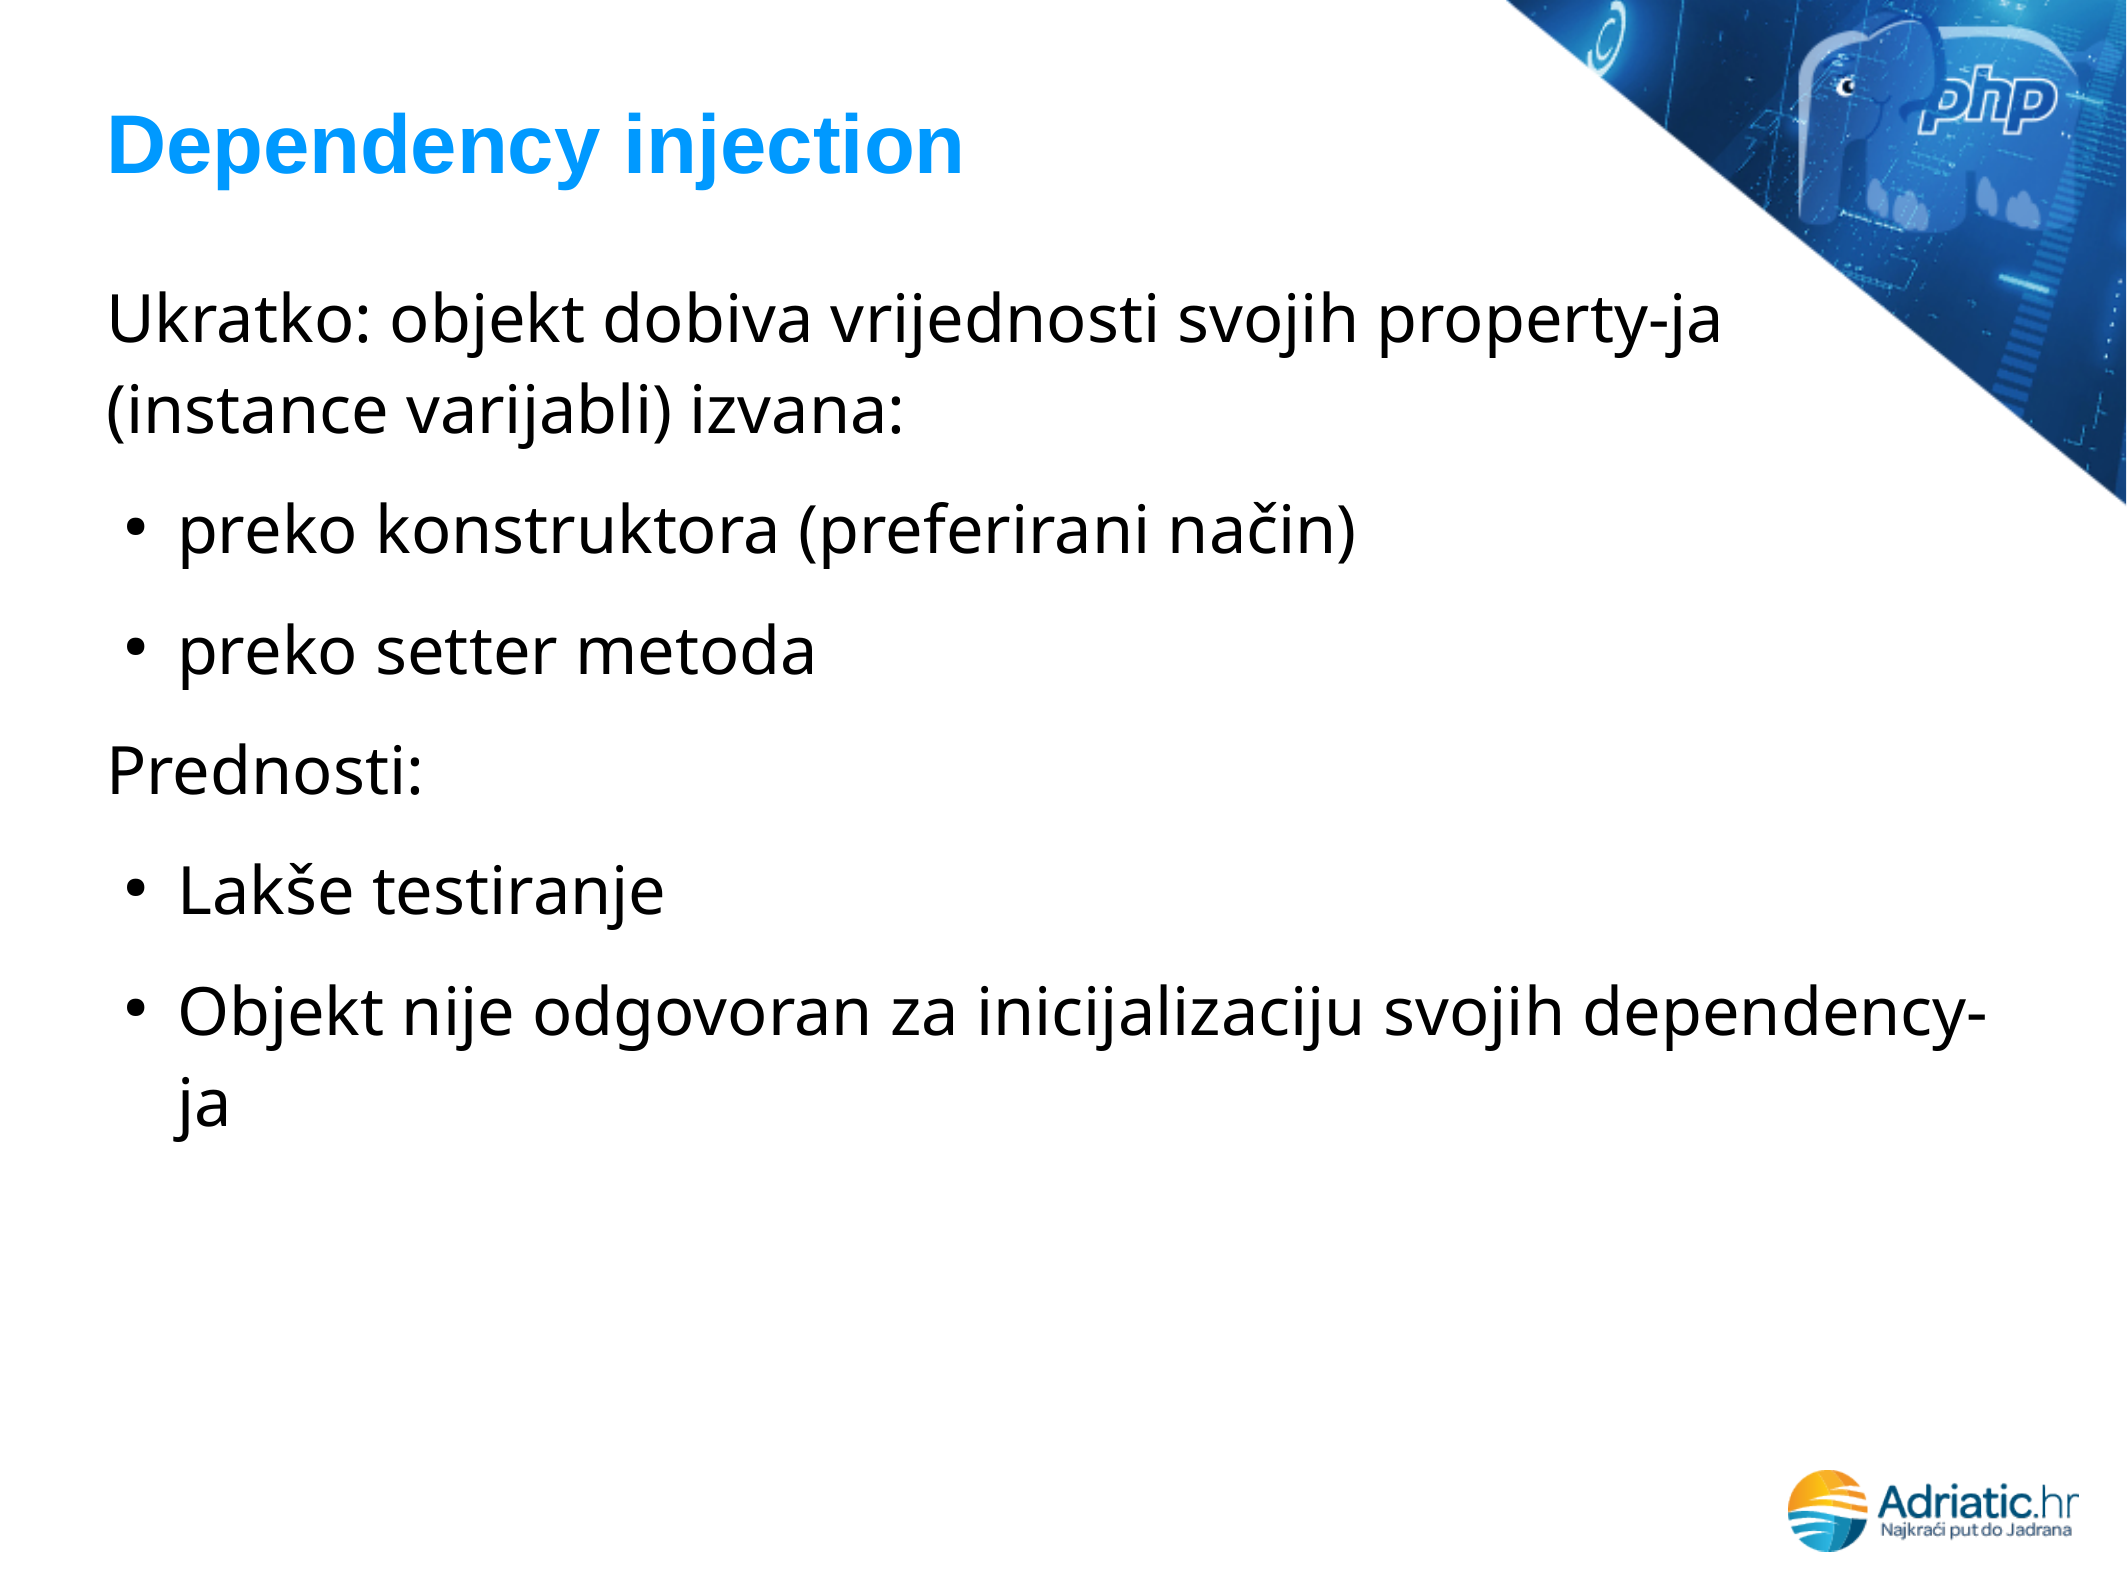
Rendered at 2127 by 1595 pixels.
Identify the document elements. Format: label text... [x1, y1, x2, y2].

picture [1505, 0, 2127, 625]
title Dependency injection [106, 70, 1630, 219]
picture [1788, 1470, 2079, 1552]
list Ukratko: objekt dobiva vrijednosti svojih property-ja (instance varijabli) izvana: preko konstruktora (preferirani način) preko setter metoda Prednosti: Lakše testiranje Objekt nije odgovoran za inicijalizaciju svojih dependency-ja [106, 271, 2020, 1453]
